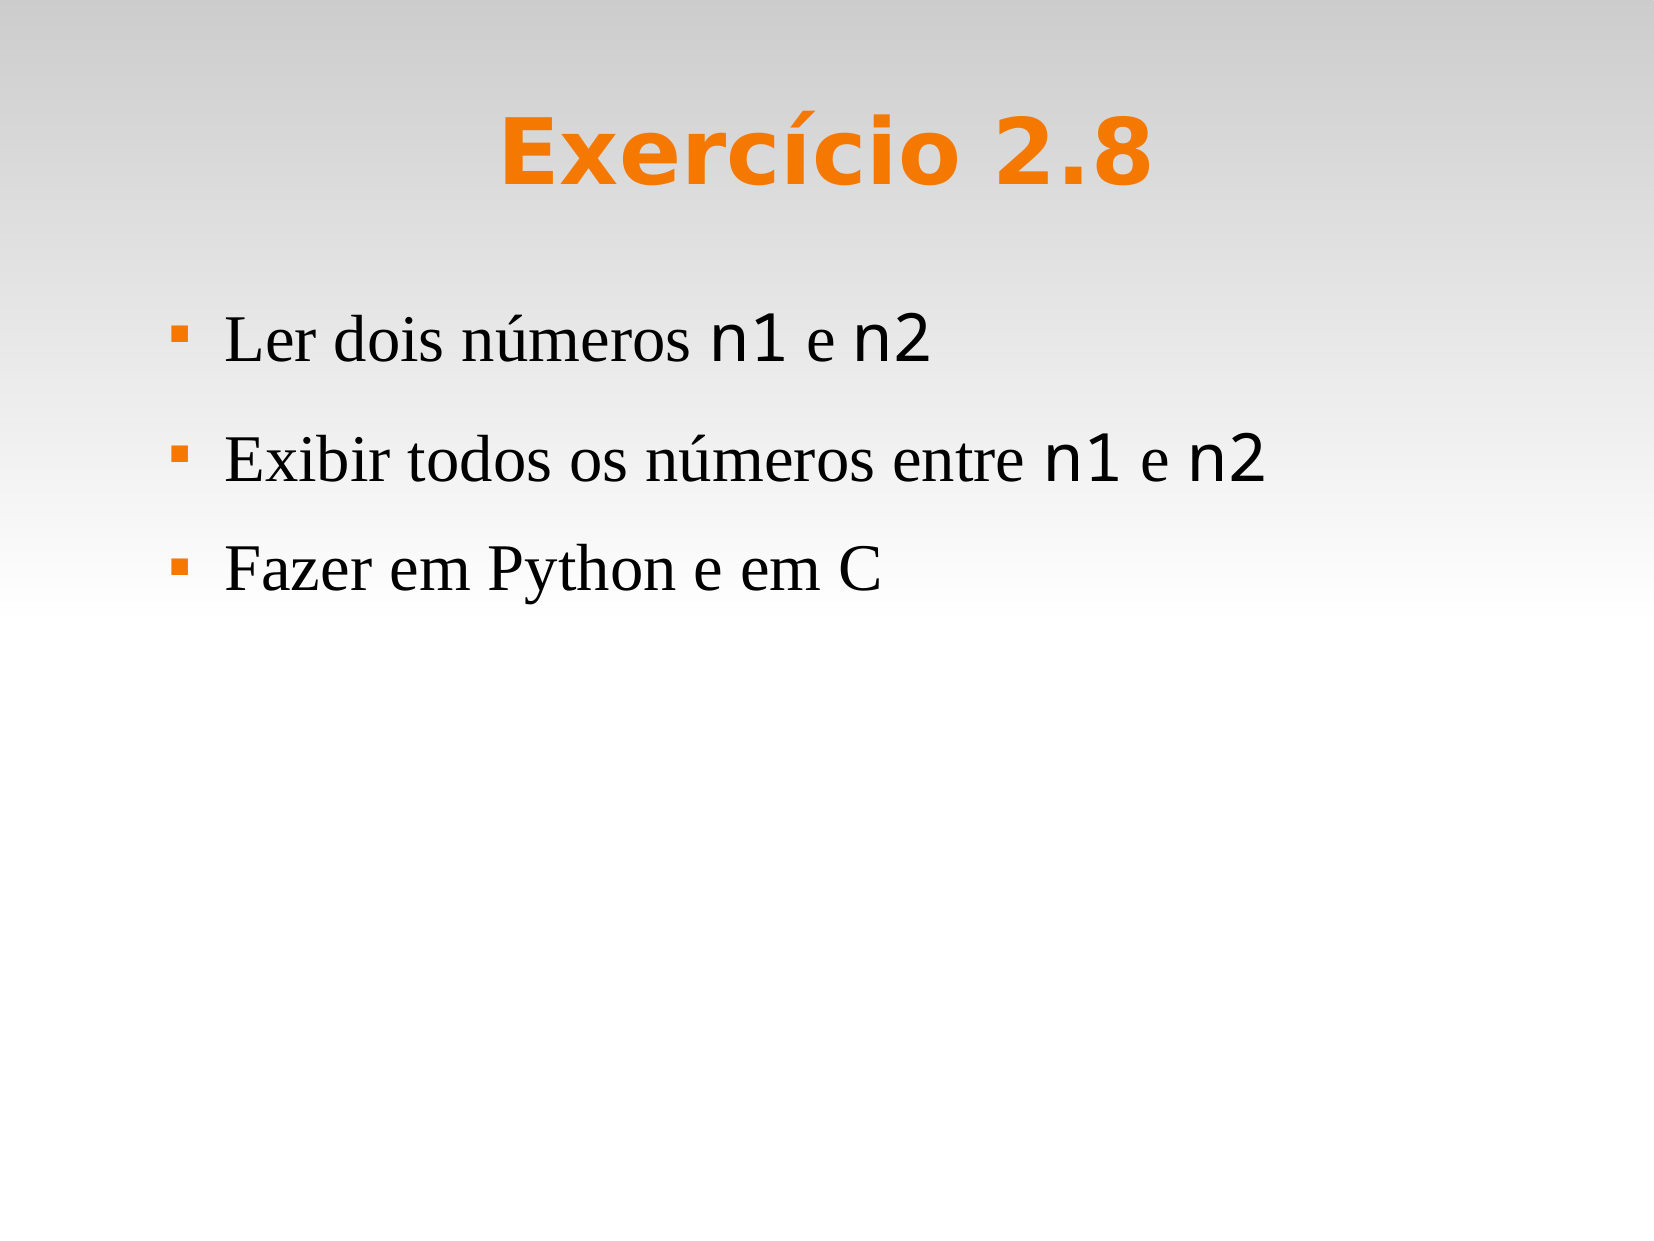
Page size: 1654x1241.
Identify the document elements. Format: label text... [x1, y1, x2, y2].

list Ler dois números n1 e n2 Exibir todos os números entre n1 e n2 Fazer em Python e em C [82, 290, 1571, 1109]
title Exercício 2.8 [82, 49, 1571, 257]
